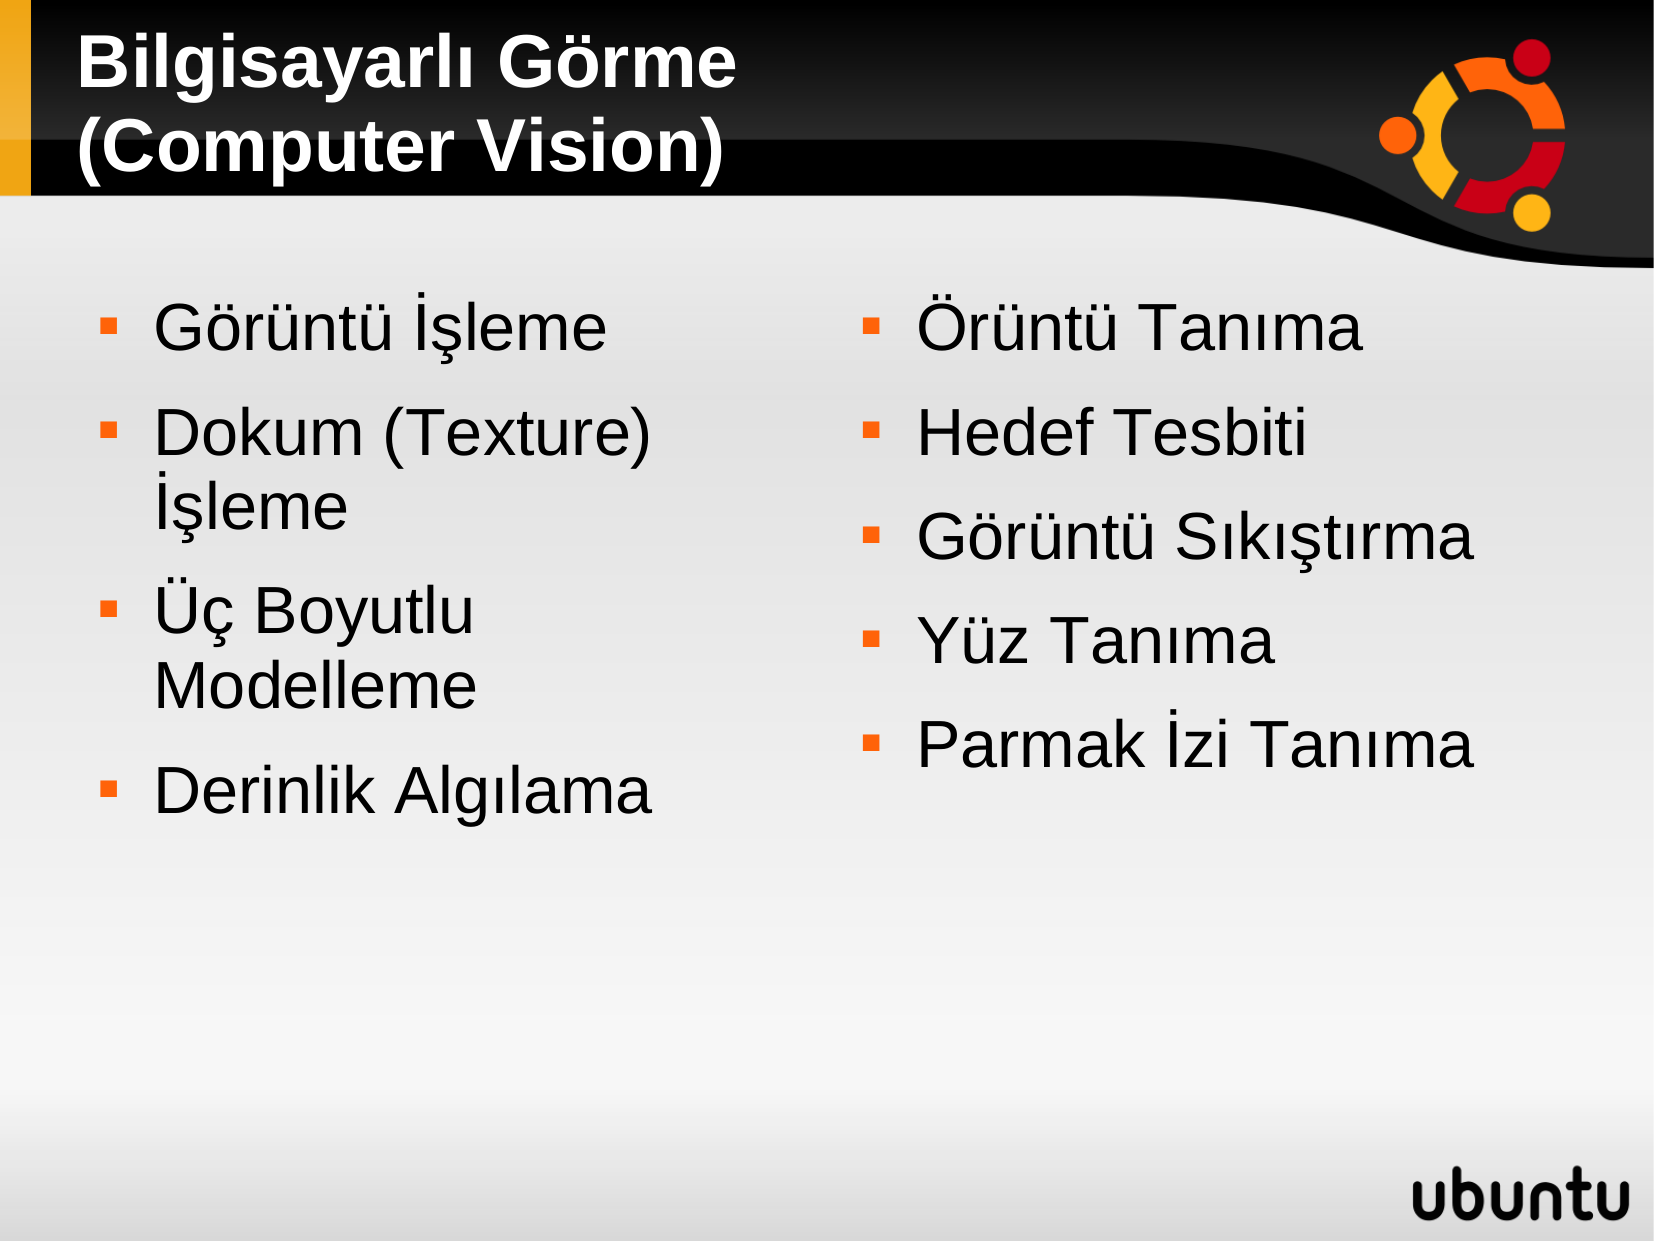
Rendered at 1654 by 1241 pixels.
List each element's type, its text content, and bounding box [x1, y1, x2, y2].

list Örüntü Tanıma Hedef Tesbiti Görüntü Sıkıştırma Yüz Tanıma Parmak İzi Tanıma [845, 290, 1572, 1094]
list Görüntü İşleme Dokum (Texture) İşleme Üç Boyutlu Modelleme Derinlik Algılama [82, 290, 809, 1109]
picture [0, 0, 1654, 1241]
title Bilgisayarlı Görme (Computer Vision) [76, 0, 1565, 208]
